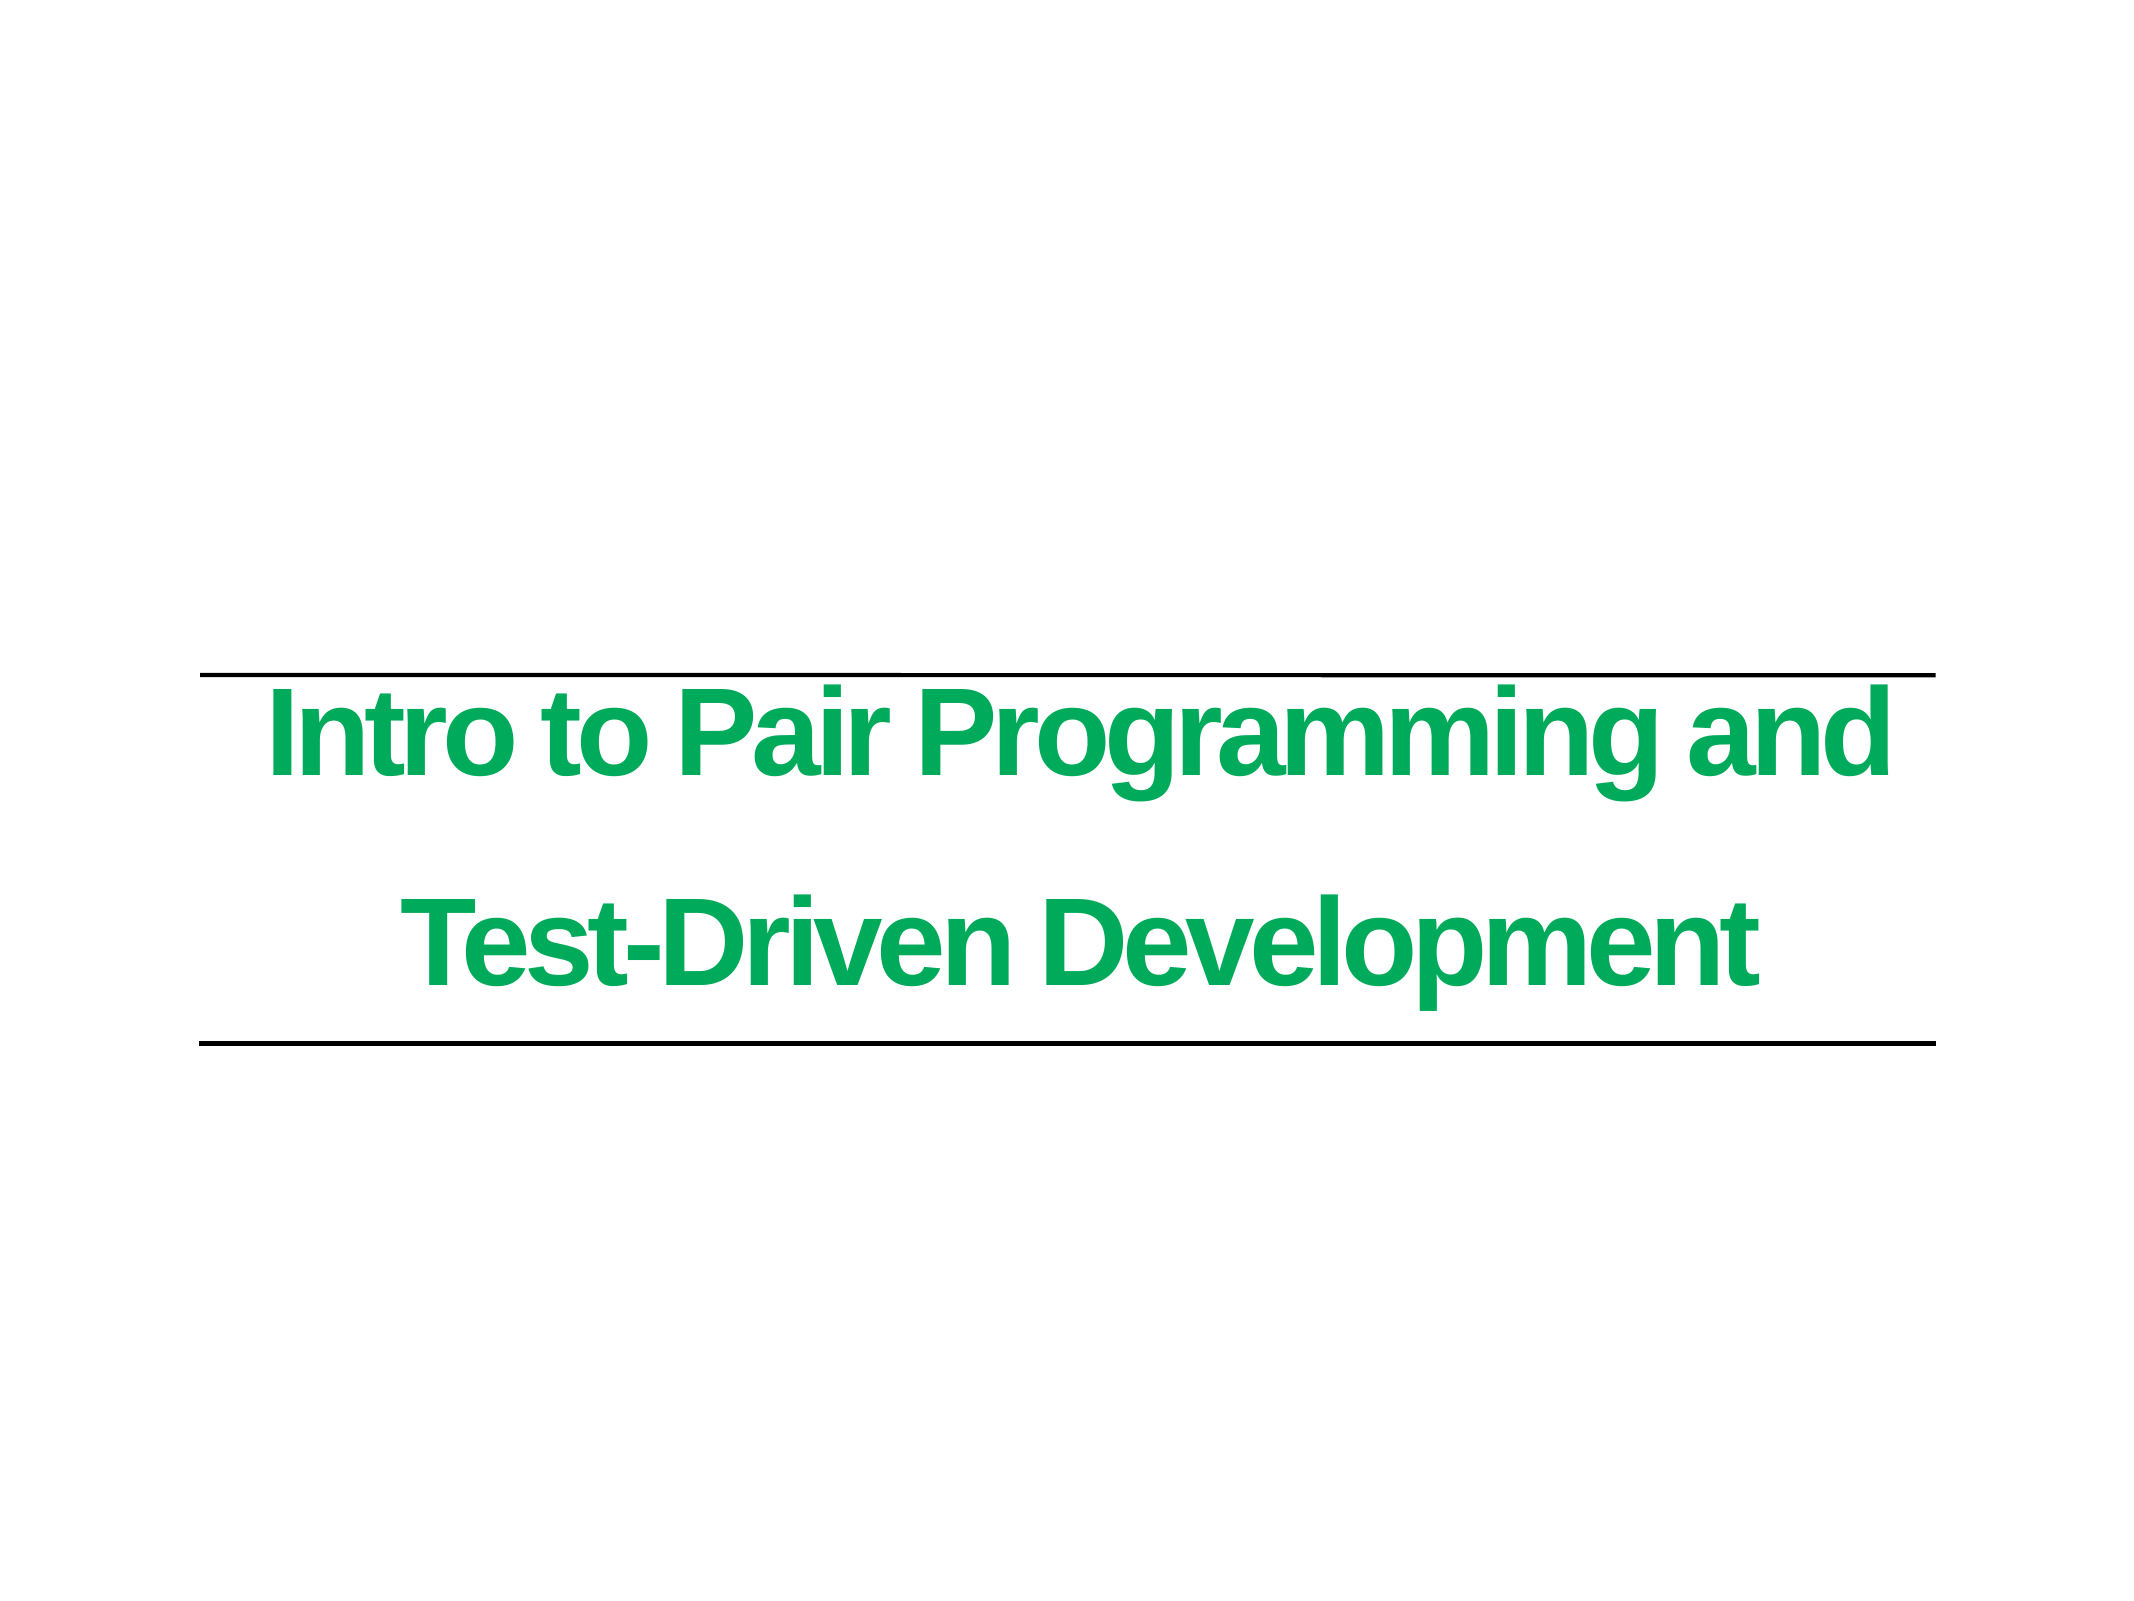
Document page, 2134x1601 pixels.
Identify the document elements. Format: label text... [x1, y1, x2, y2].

title Intro to Pair Programming and Test-Driven Development [76, 692, 2086, 1006]
